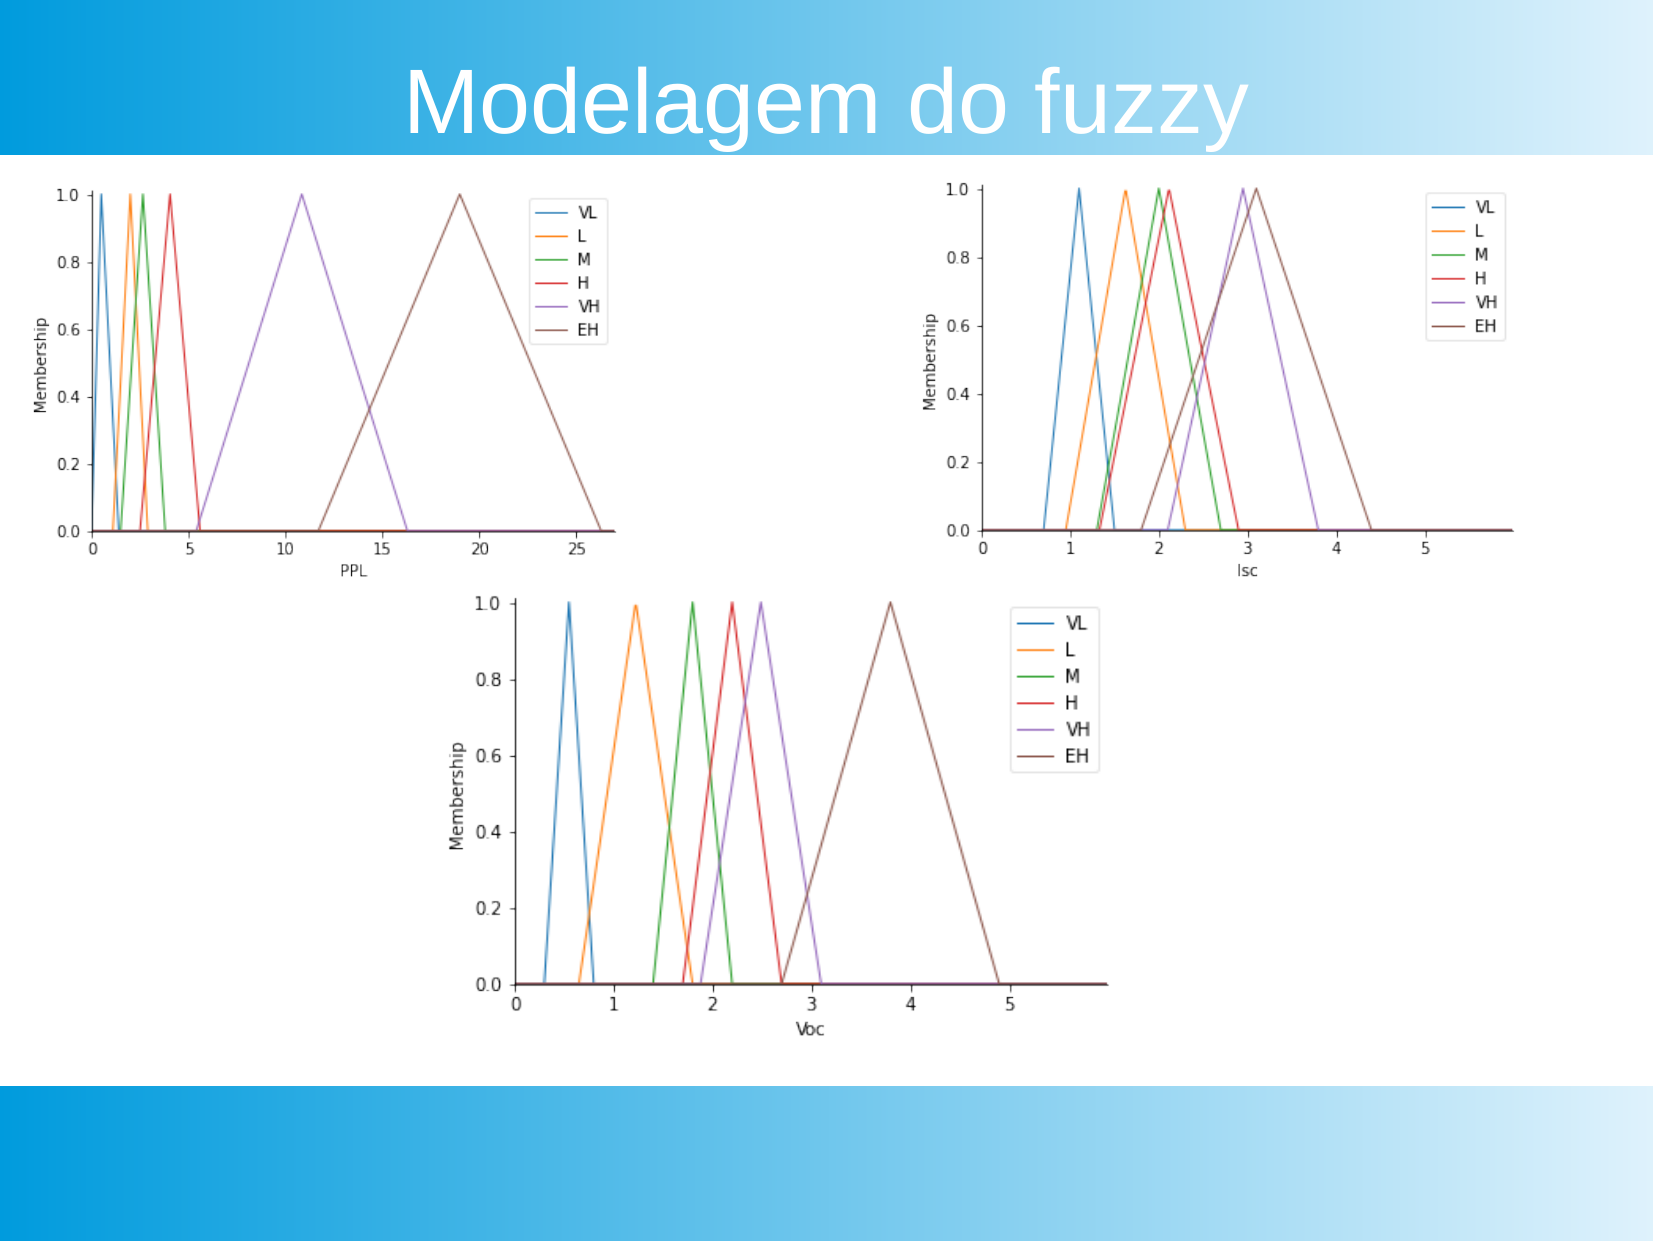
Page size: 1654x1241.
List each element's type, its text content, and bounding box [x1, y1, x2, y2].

title Modelagem do fuzzy [82, 49, 1571, 155]
picture [23, 172, 1524, 1052]
